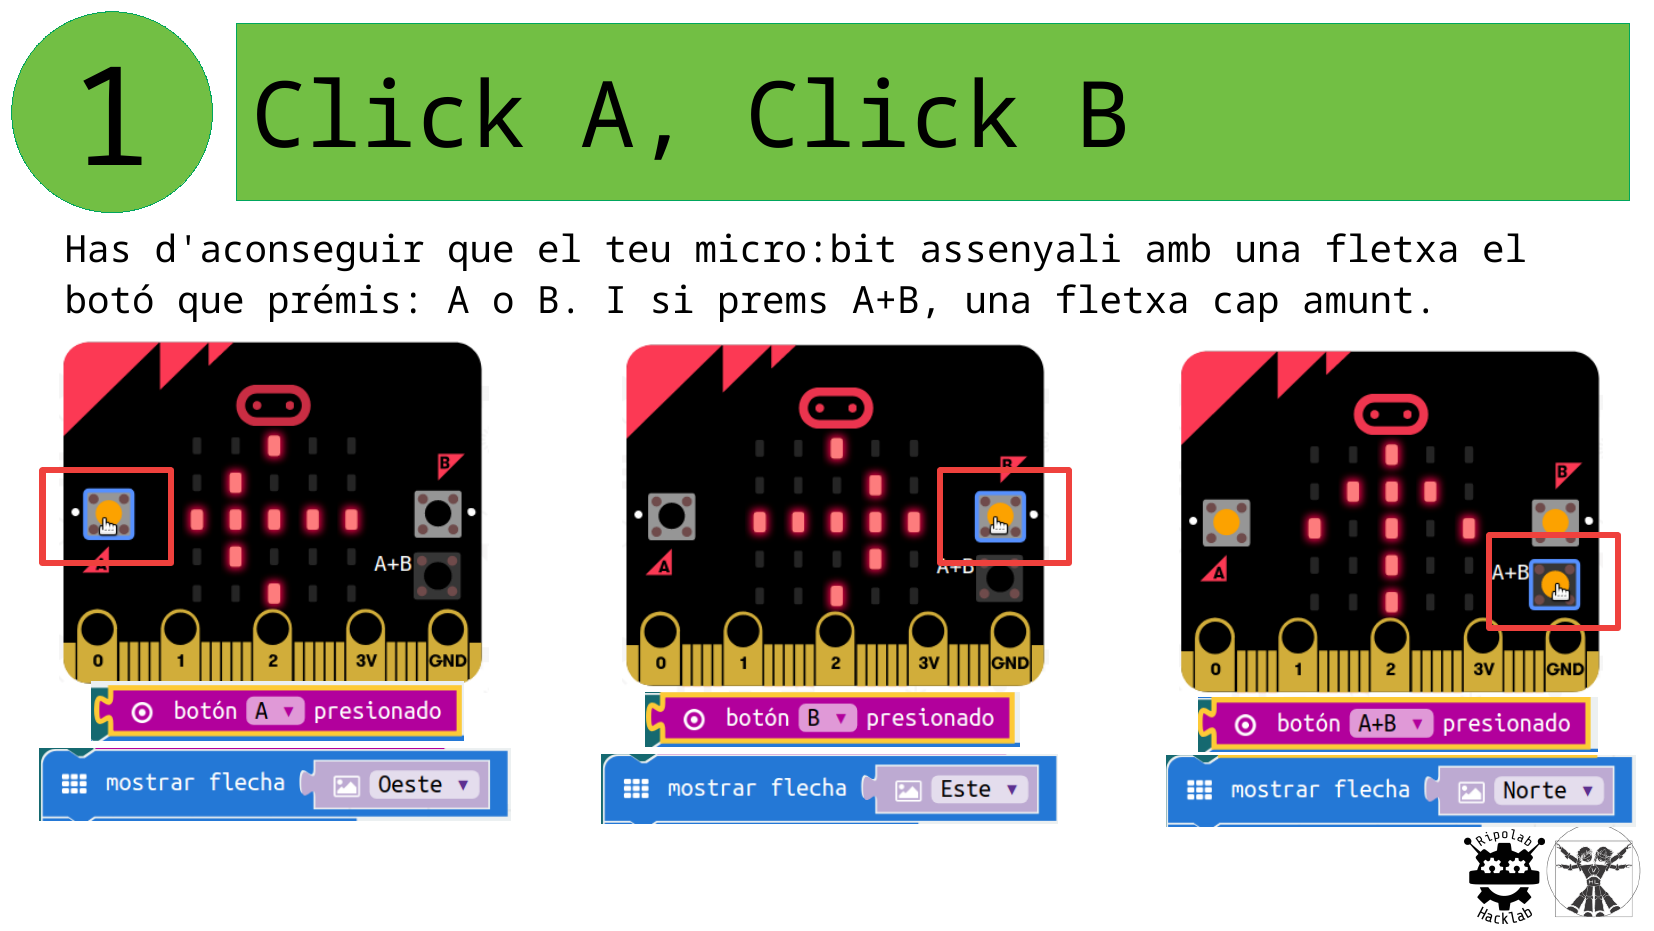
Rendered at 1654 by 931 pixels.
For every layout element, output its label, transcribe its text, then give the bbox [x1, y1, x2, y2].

picture [622, 342, 1049, 747]
text_box Click A, Click B [236, 23, 1630, 201]
picture [1179, 345, 1603, 752]
picture [943, 473, 1049, 560]
text_box 1 [11, 11, 213, 213]
picture [1492, 538, 1603, 625]
text_box Has d'aconseguir que el teu micro:bit assenyali amb una fletxa el botó que prémis: A o B. I si prems A+B, una fletxa cap amunt. [49, 215, 1629, 334]
picture [1166, 755, 1642, 924]
picture [59, 473, 168, 560]
picture [601, 754, 1058, 824]
picture [39, 748, 511, 821]
picture [59, 337, 489, 741]
